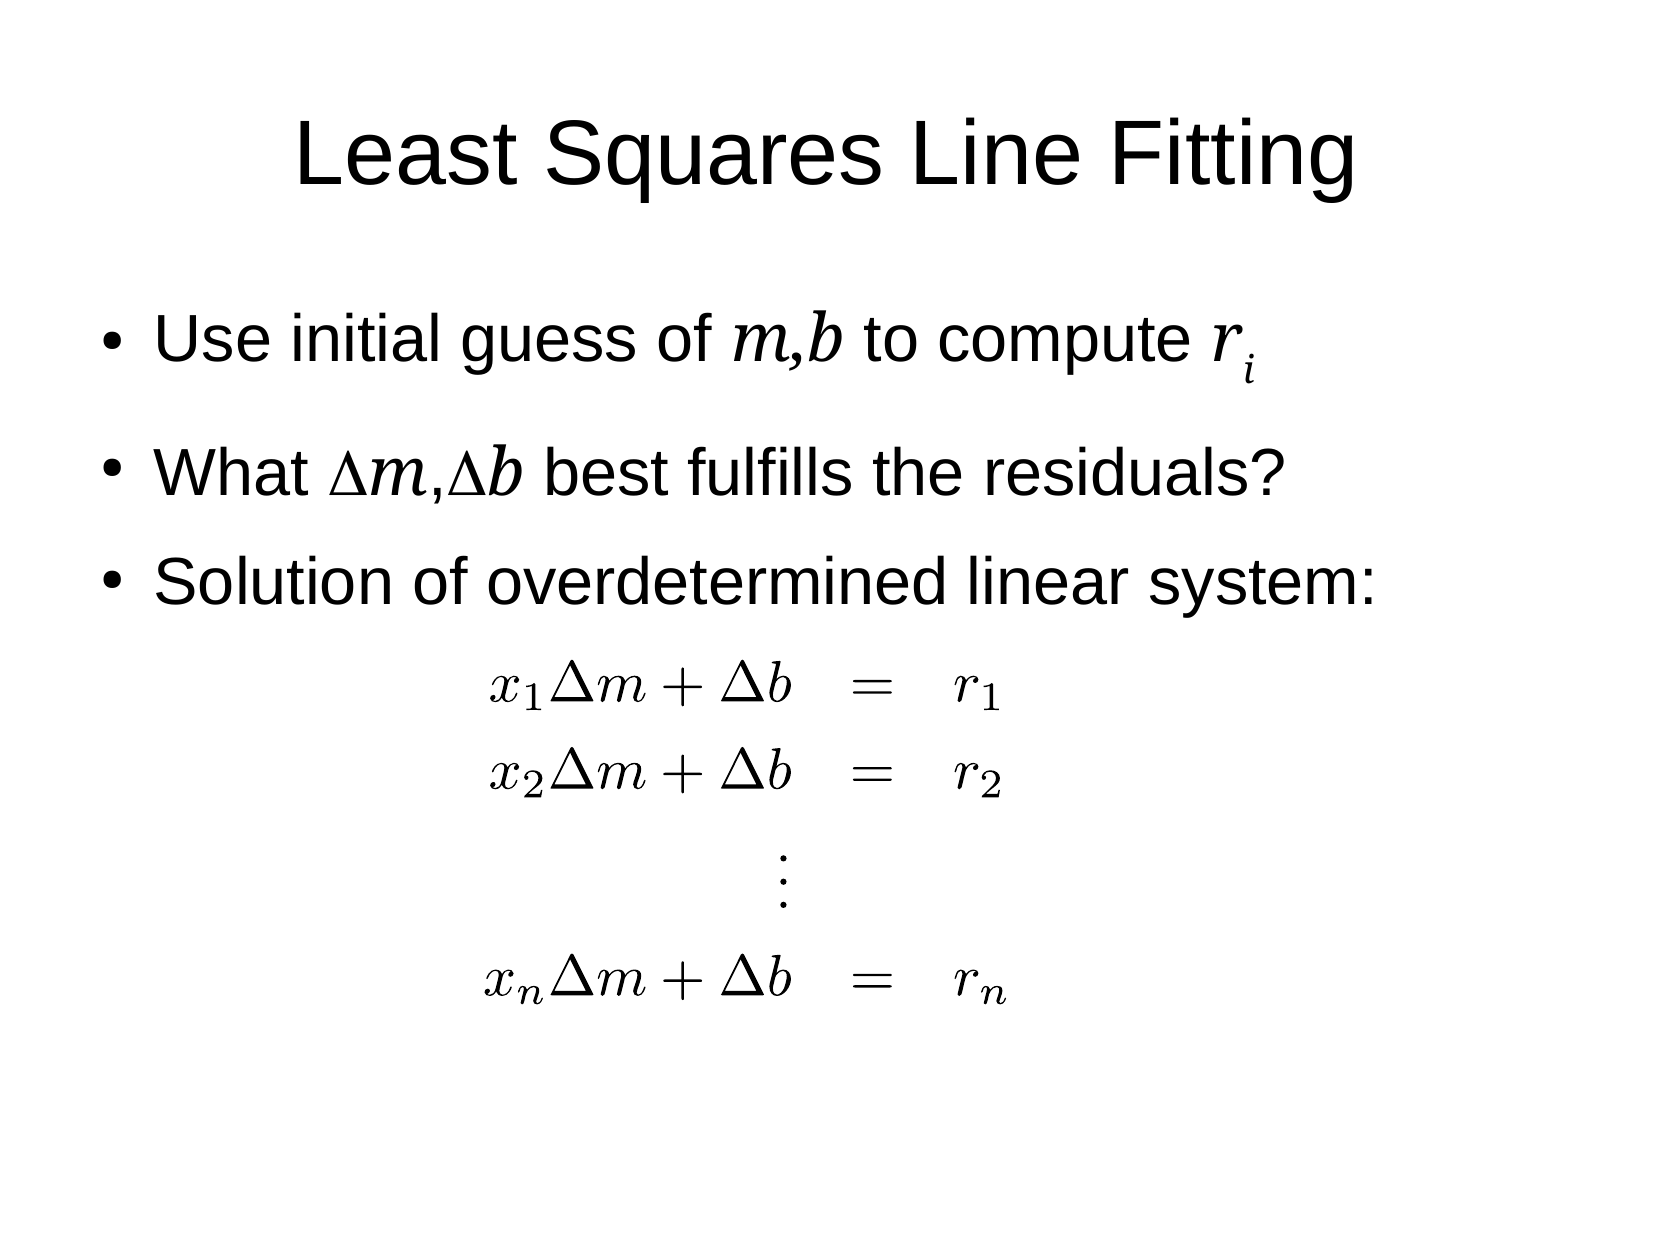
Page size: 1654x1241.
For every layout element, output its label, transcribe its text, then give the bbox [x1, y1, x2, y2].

list Use initial guess of m,b to compute ri What Dm,Db best fulfills the residuals? Solution of overdetermined linear system: [82, 290, 1571, 1010]
title Least Squares Line Fitting [82, 49, 1571, 257]
text_box [482, 659, 1009, 1005]
